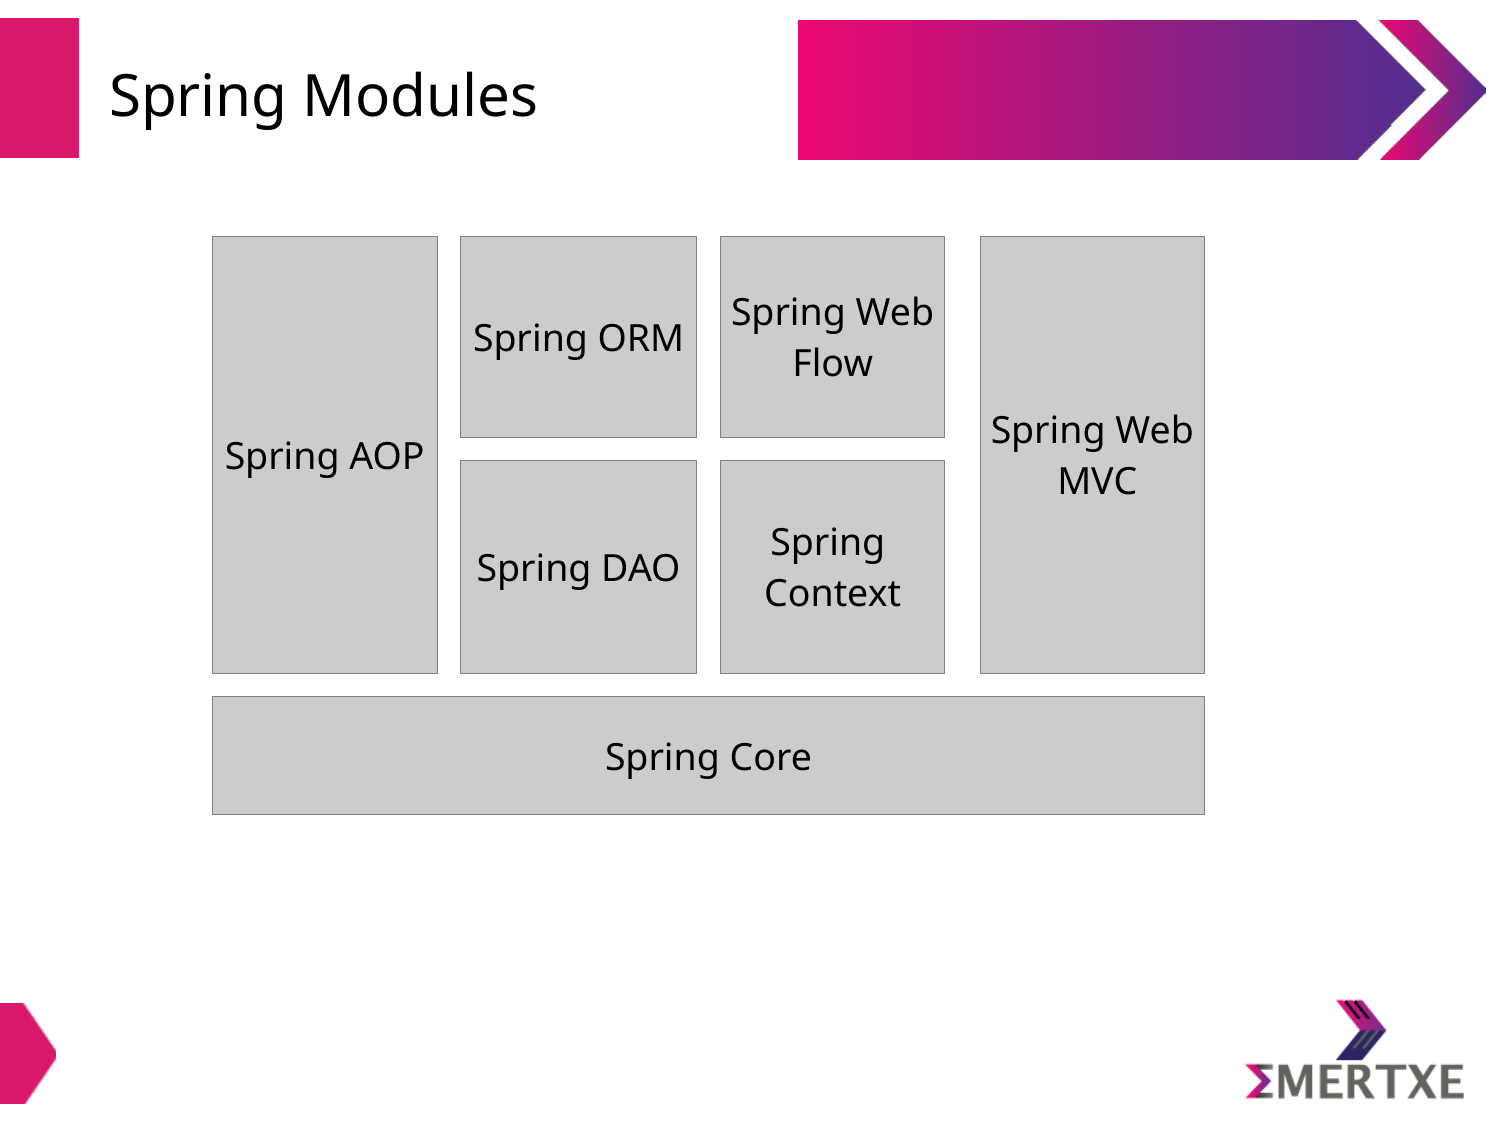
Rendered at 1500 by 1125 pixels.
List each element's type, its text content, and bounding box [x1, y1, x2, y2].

text_box Spring Web MVC [980, 236, 1205, 674]
text_box [11, 177, 1465, 898]
text_box Spring Core [212, 696, 1205, 815]
text_box Spring AOP [212, 236, 438, 674]
picture [1245, 996, 1465, 1099]
text_box Spring ORM [460, 236, 697, 438]
text_box Spring DAO [460, 460, 697, 674]
text_box Spring Modules [94, 47, 780, 131]
picture [798, 20, 1486, 160]
text_box Spring Context [720, 460, 945, 674]
text_box Spring Web Flow [720, 236, 945, 438]
